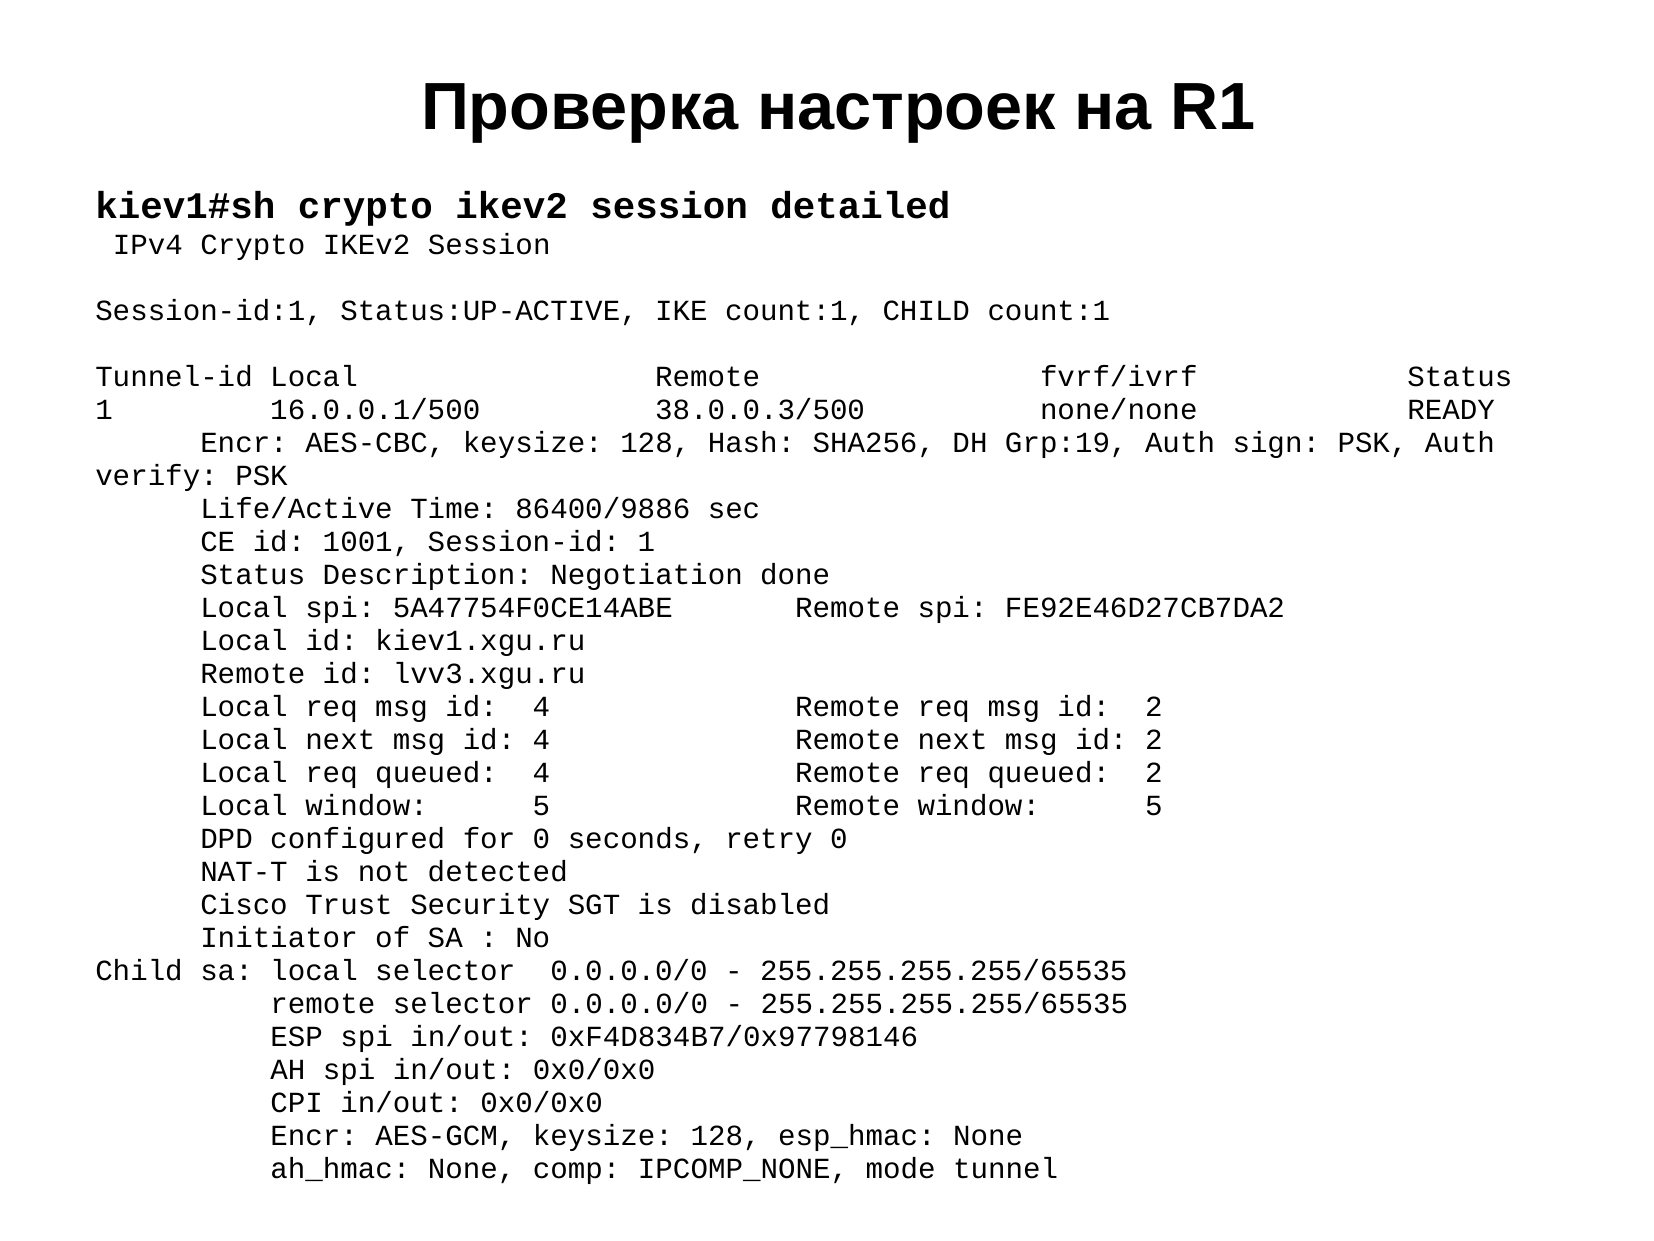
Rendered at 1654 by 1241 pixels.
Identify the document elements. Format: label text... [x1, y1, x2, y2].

list kiev1#sh crypto ikev2 session detailed IPv4 Crypto IKEv2 Session Session-id:1, Status:UP-ACTIVE, IKE count:1, CHILD count:1 Tunnel-id Local Remote fvrf/ivrf Status 1 16.0.0.1/500 38.0.0.3/500 none/none READY Encr: AES-CBC, keysize: 128, Hash: SHA256, DH Grp:19, Auth sign: PSK, Auth verify: PSK Life/Active Time: 86400/9886 sec CE id: 1001, Session-id: 1 Status Description: Negotiation done Local spi: 5A47754F0CE14ABE Remote spi: FE92E46D27CB7DA2 Local id: kiev1.xgu.ru Remote id: lvv3.xgu.ru Local req msg id: 4 Remote req msg id: 2 Local next msg id: 4 Remote next msg id: 2 Local req queued: 4 Remote req queued: 2 Local window: 5 Remote window: 5 DPD configured for 0 seconds, retry 0 NAT-T is not detected Cisco Trust Security SGT is disabled Initiator of SA : No Child sa: local selector 0.0.0.0/0 - 255.255.255.255/65535 remote selector 0.0.0.0/0 - 255.255.255.255/65535 ESP spi in/out: 0xF4D834B7/0x97798146 AH spi in/out: 0x0/0x0 CPI in/out: 0x0/0x0 Encr: AES-GCM, keysize: 128, esp_hmac: None ah_hmac: None, comp: IPCOMP_NONE, mode tunnel [95, 187, 1538, 1208]
text_box Проверка настроек на R1 [64, 37, 1613, 151]
